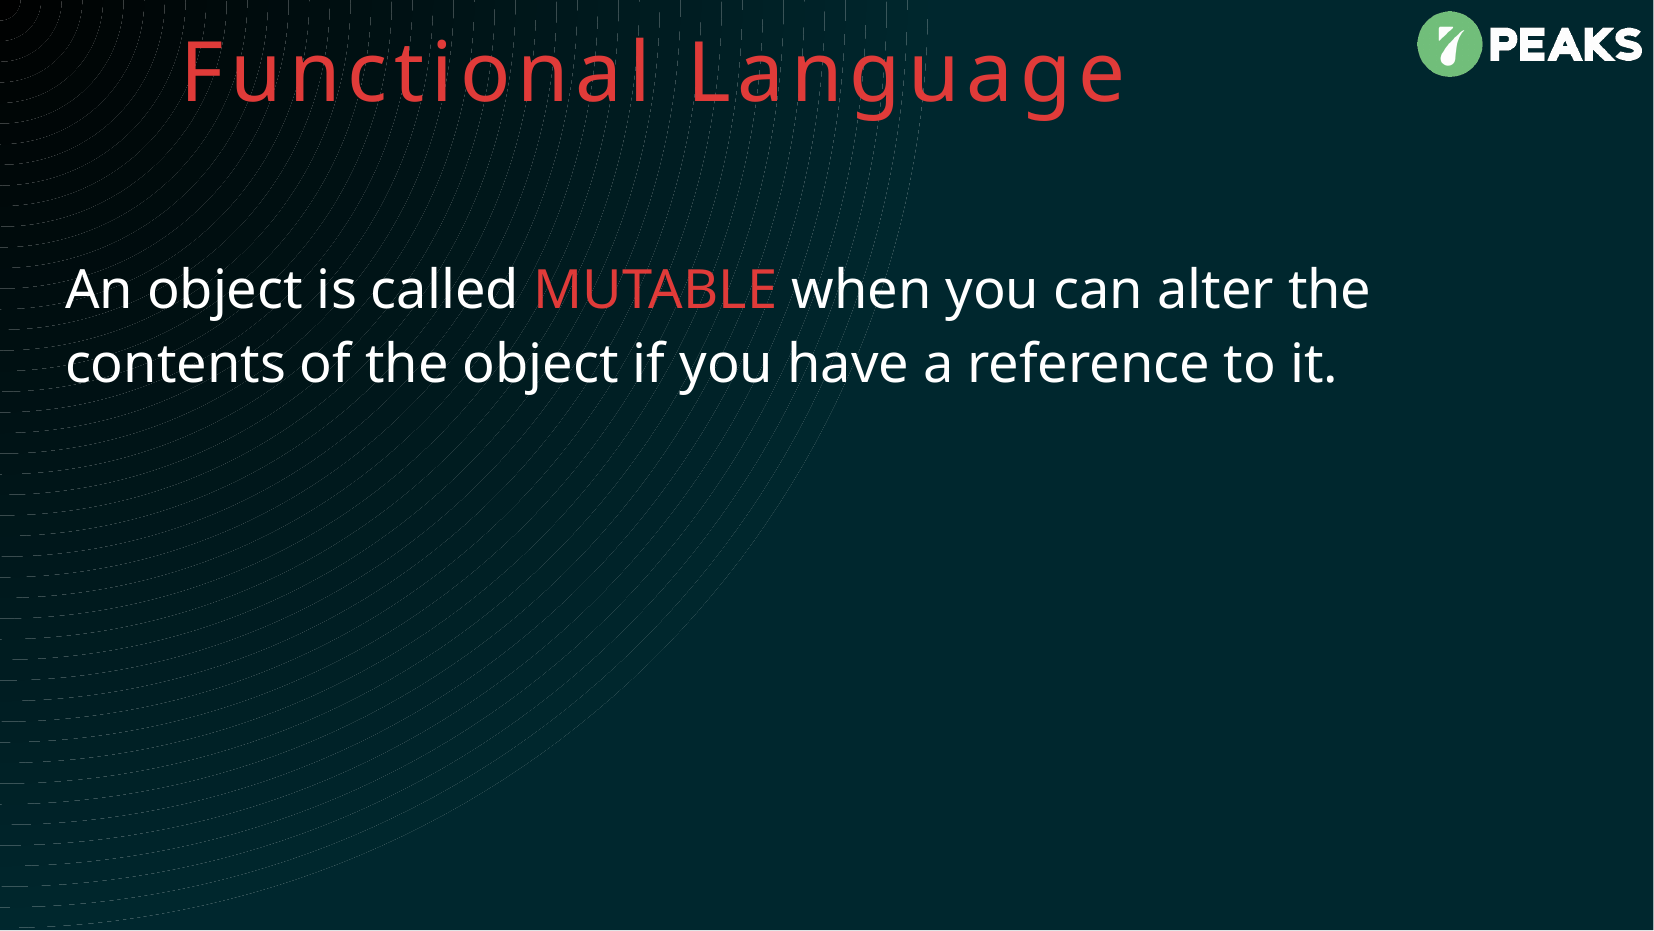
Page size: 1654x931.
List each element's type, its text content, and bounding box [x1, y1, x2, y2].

text_box Functional Language [165, 4, 1312, 154]
text_box An object is called MUTABLE when you can alter the contents of the object if you have a reference to it. [50, 242, 1604, 688]
picture [1417, 11, 1642, 77]
